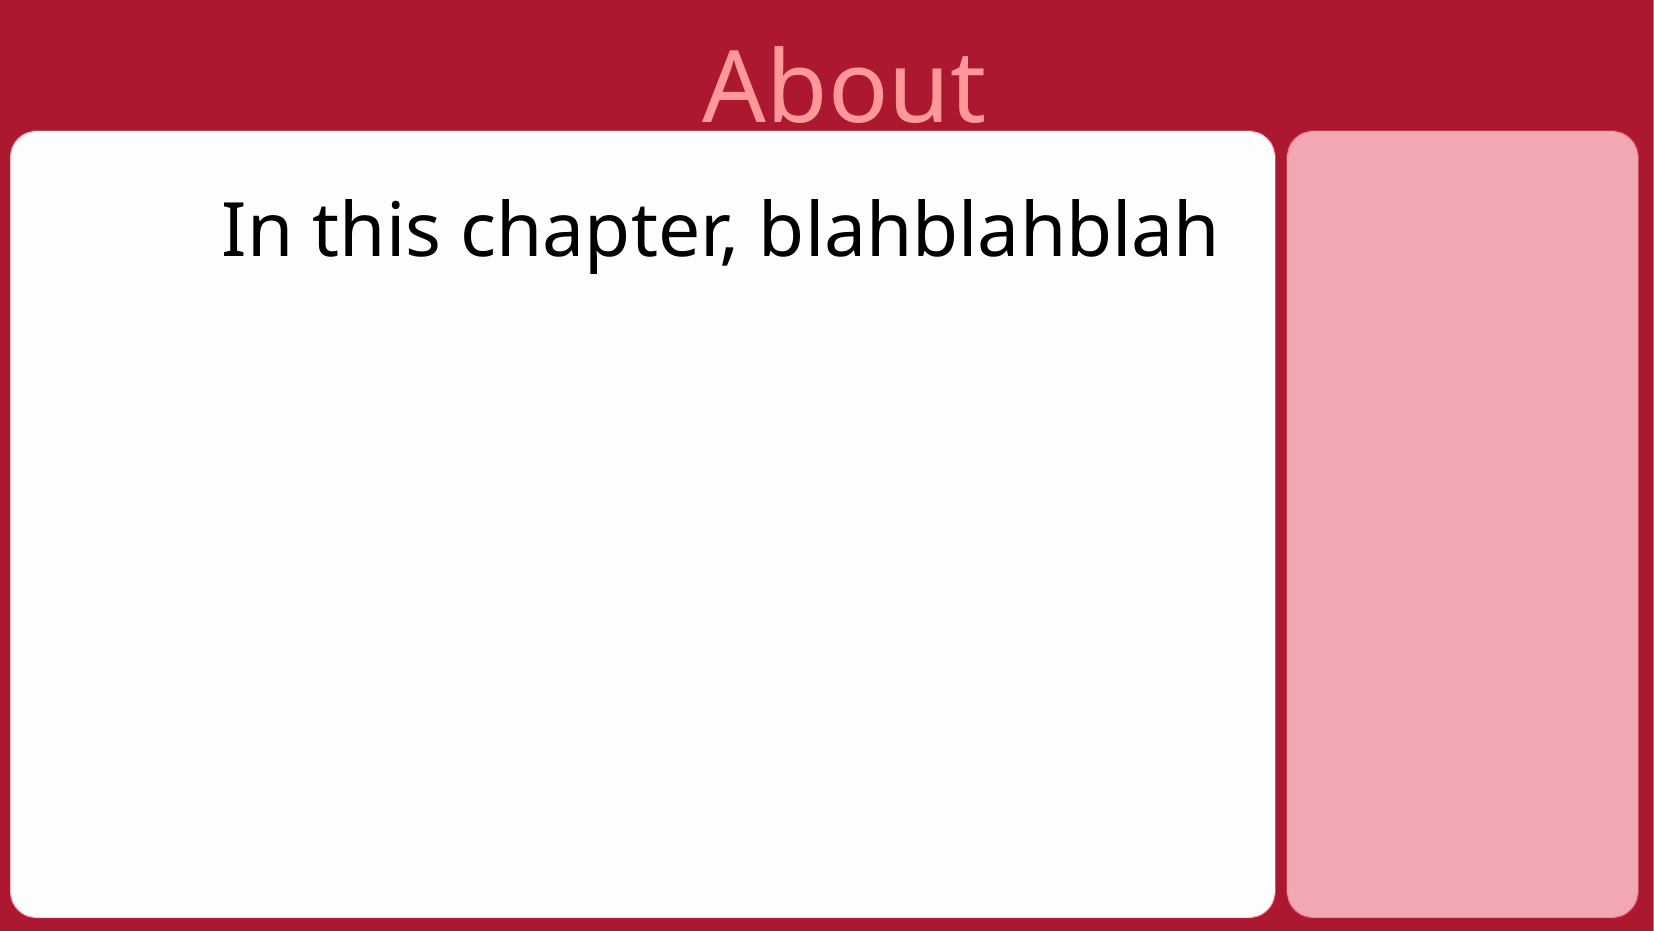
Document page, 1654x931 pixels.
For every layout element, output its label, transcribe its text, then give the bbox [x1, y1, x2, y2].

picture [0, 0, 1654, 931]
title About [193, 19, 1496, 148]
text_box In this chapter, blahblahblah [221, 175, 1485, 768]
